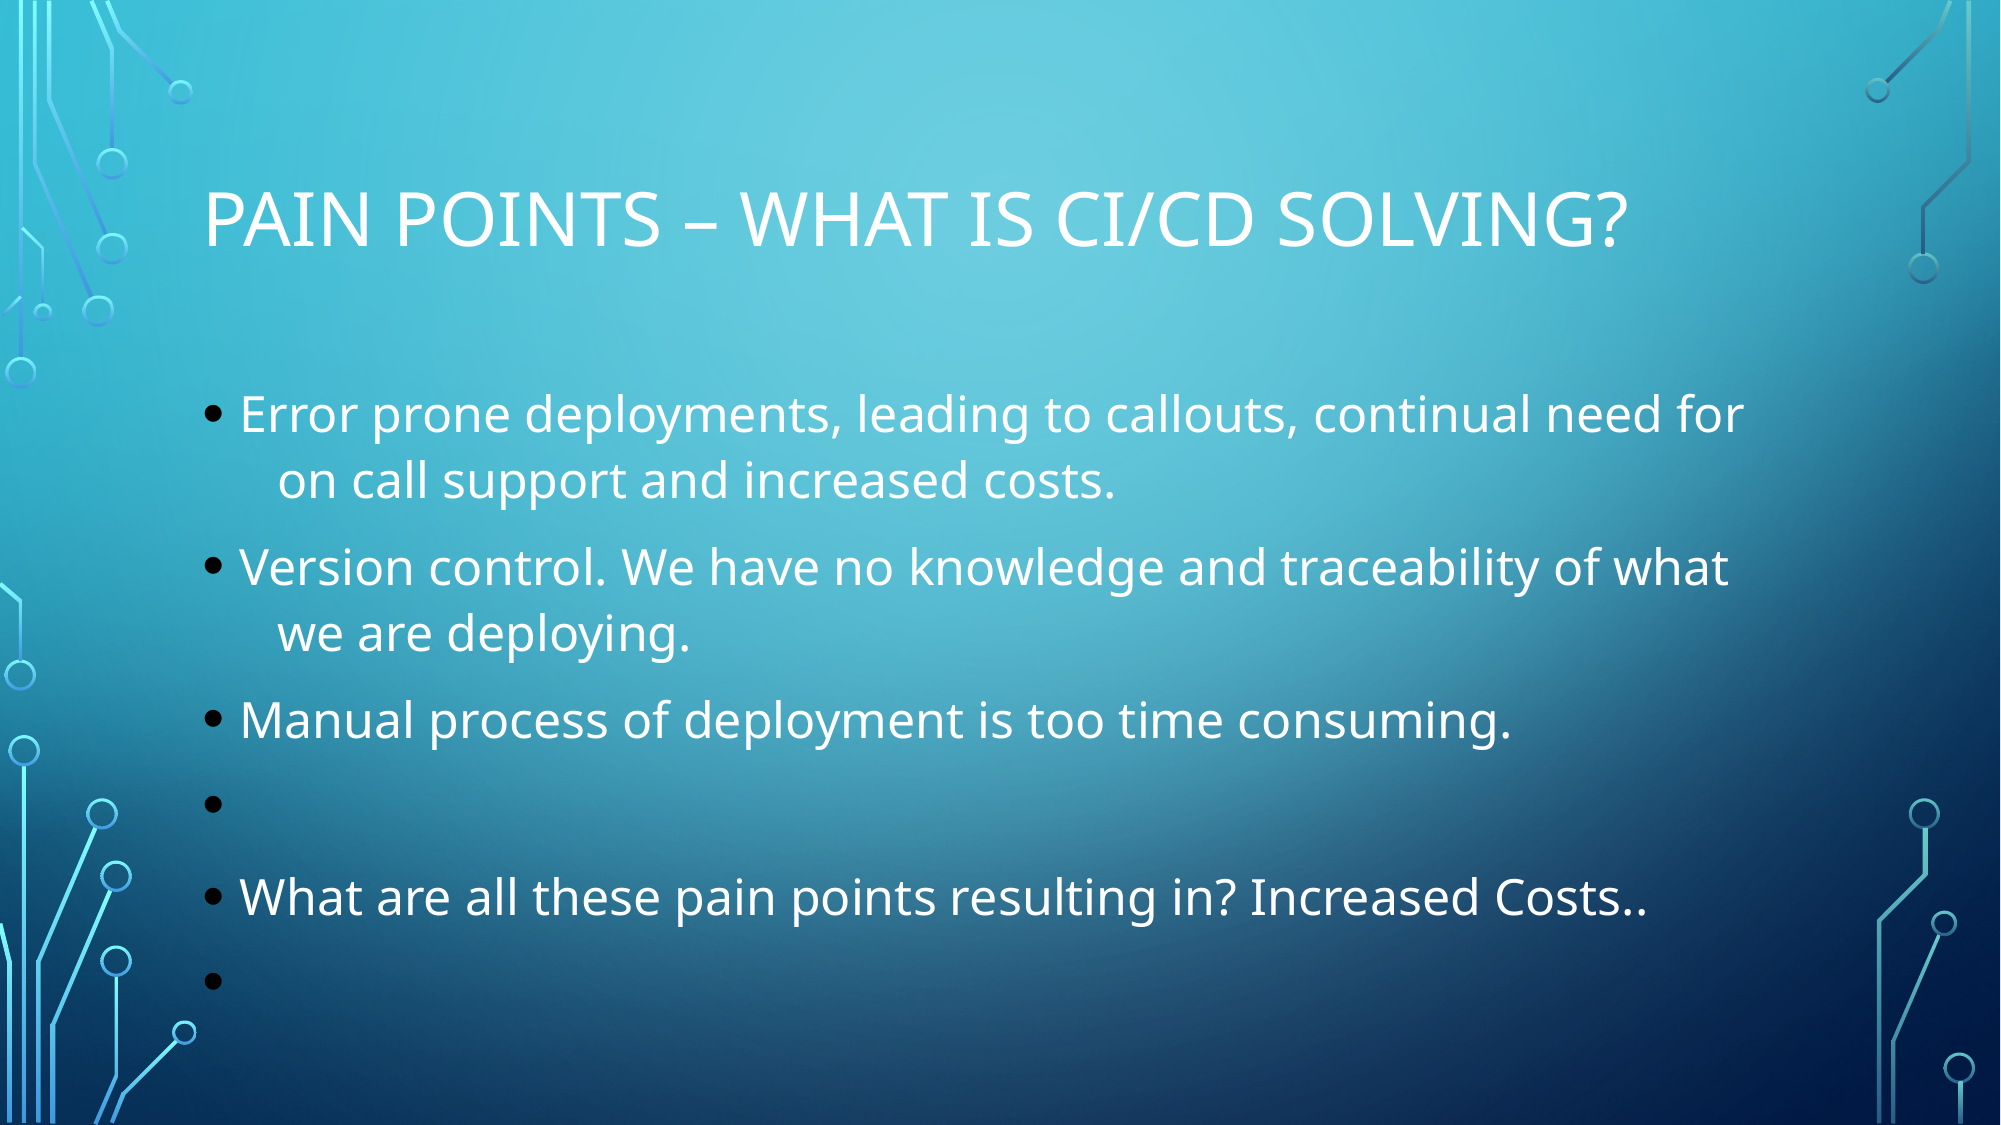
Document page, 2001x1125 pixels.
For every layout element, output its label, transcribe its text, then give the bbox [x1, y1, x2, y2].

list Error prone deployments, leading to callouts, continual need for on call support and increased costs. Version control. We have no knowledge and traceability of what we are deploying. Manual process of deployment is too time consuming. What are all these pain points resulting in? Increased Costs.. [187, 369, 1813, 951]
title Pain points – what is ci/cd solving? [187, 101, 1813, 344]
